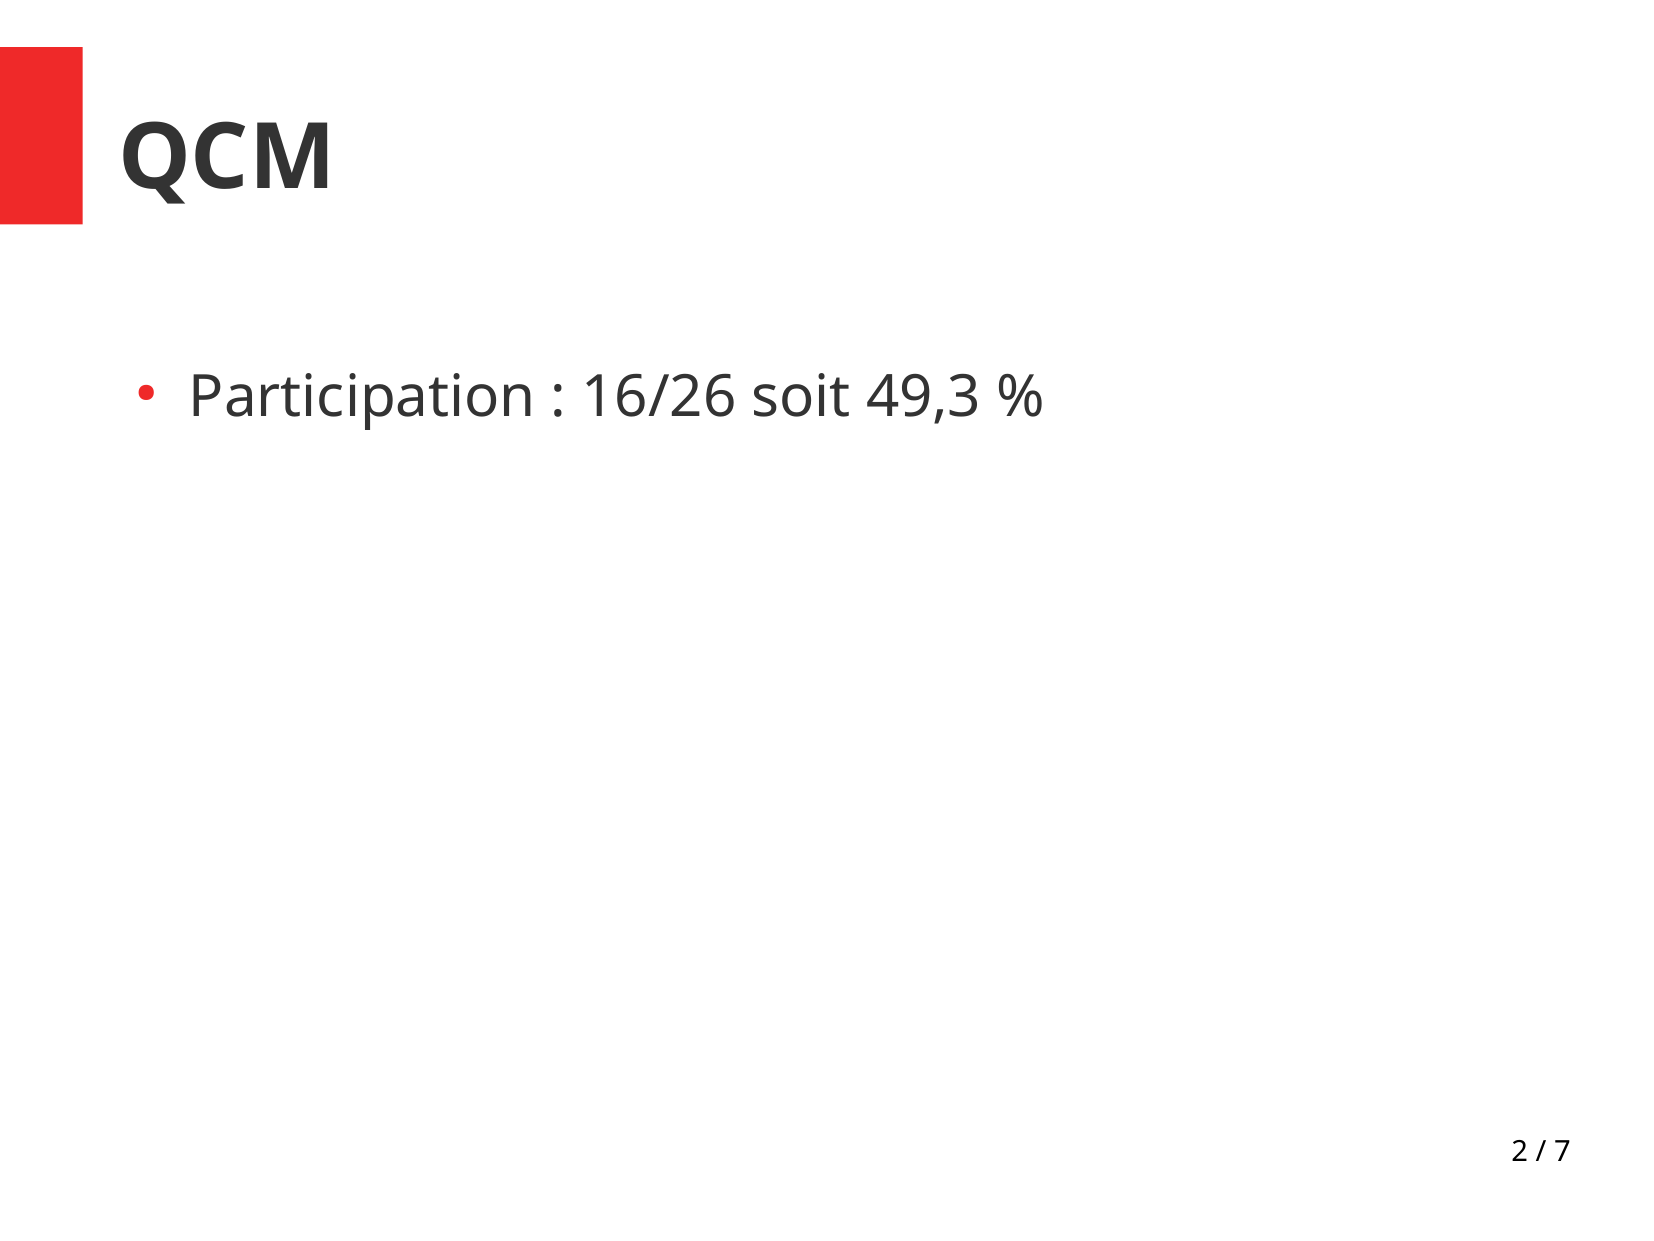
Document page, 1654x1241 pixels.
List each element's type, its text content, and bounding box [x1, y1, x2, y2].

list Participation : 16/26 soit 49,3 % [118, 354, 1536, 1074]
title QCM [118, 49, 1571, 257]
